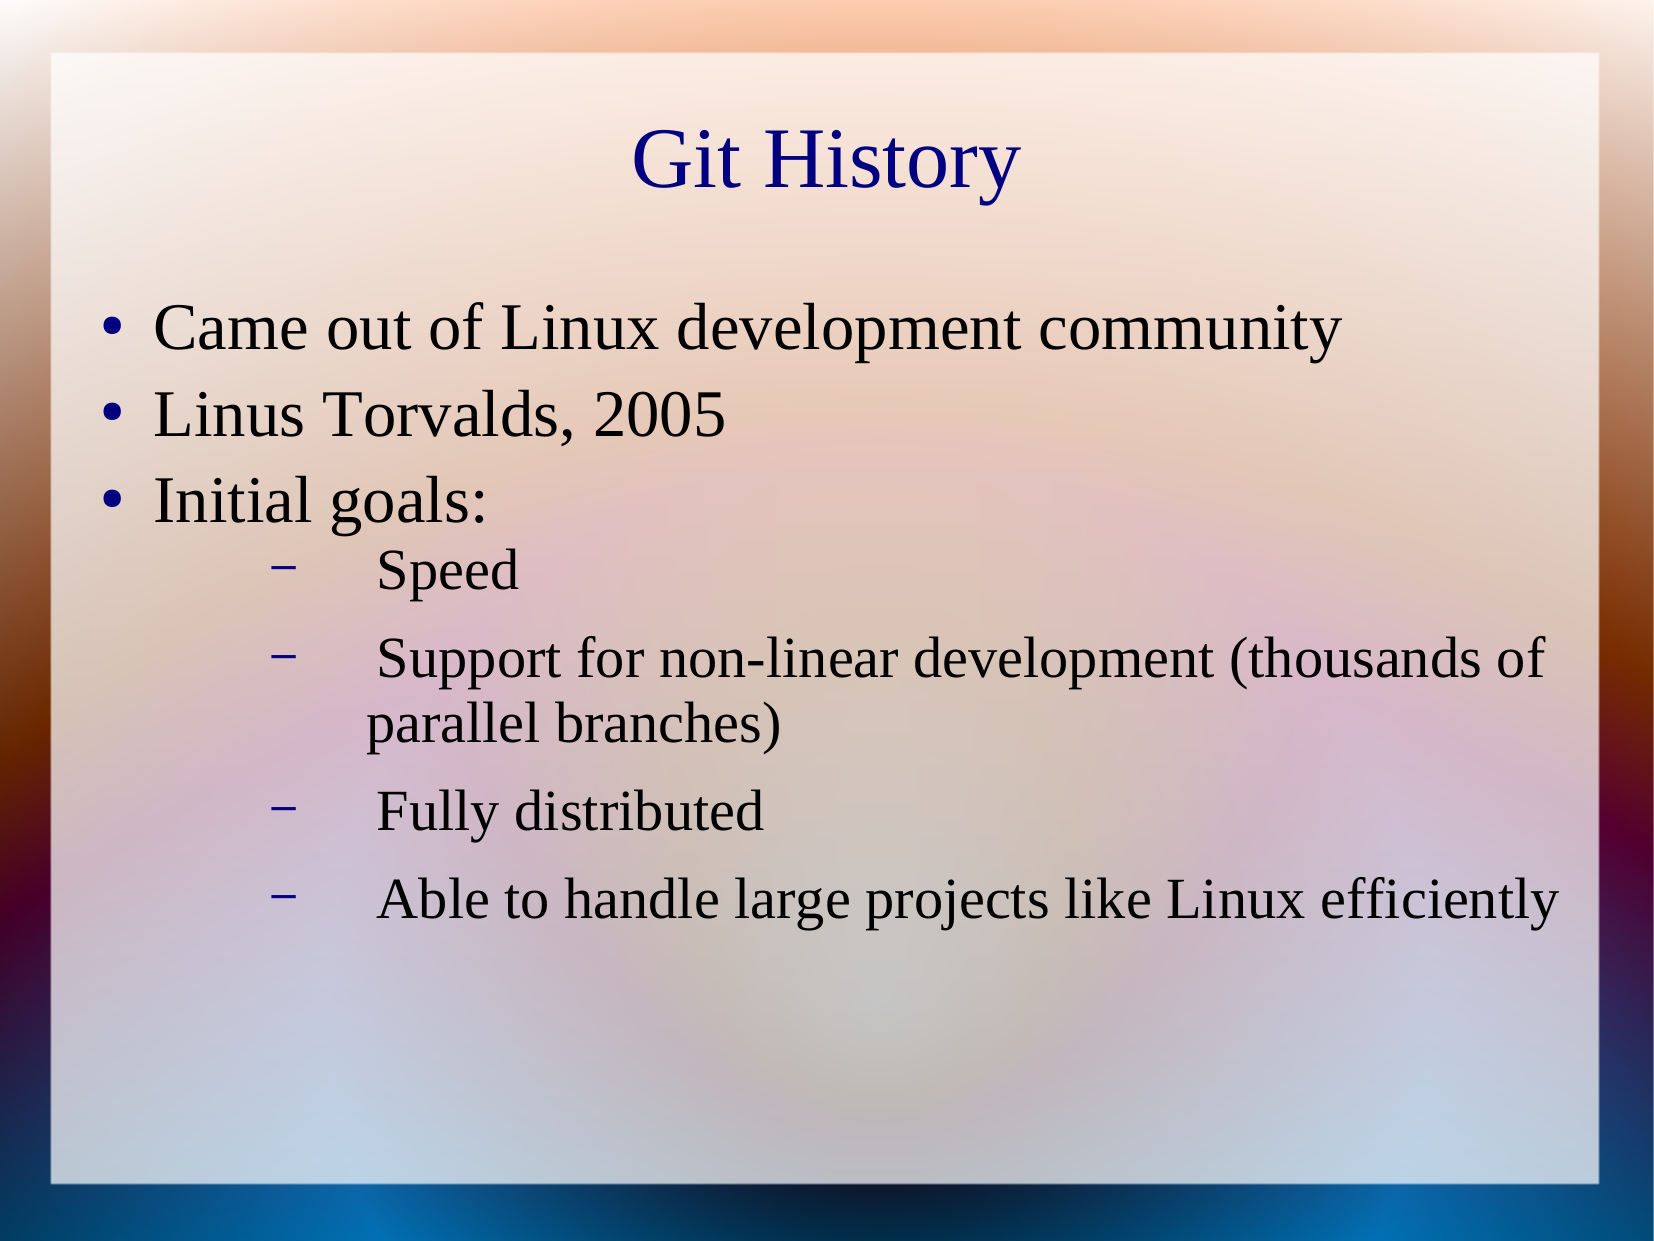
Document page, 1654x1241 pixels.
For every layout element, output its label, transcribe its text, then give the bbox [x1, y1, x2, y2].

picture [0, 0, 1654, 1241]
list Came out of Linux development community Linus Torvalds, 2005 Initial goals: Speed Support for non-linear development (thousands of parallel branches) Fully distributed Able to handle large projects like Linux efficiently [82, 290, 1571, 995]
title Git History [82, 55, 1571, 263]
